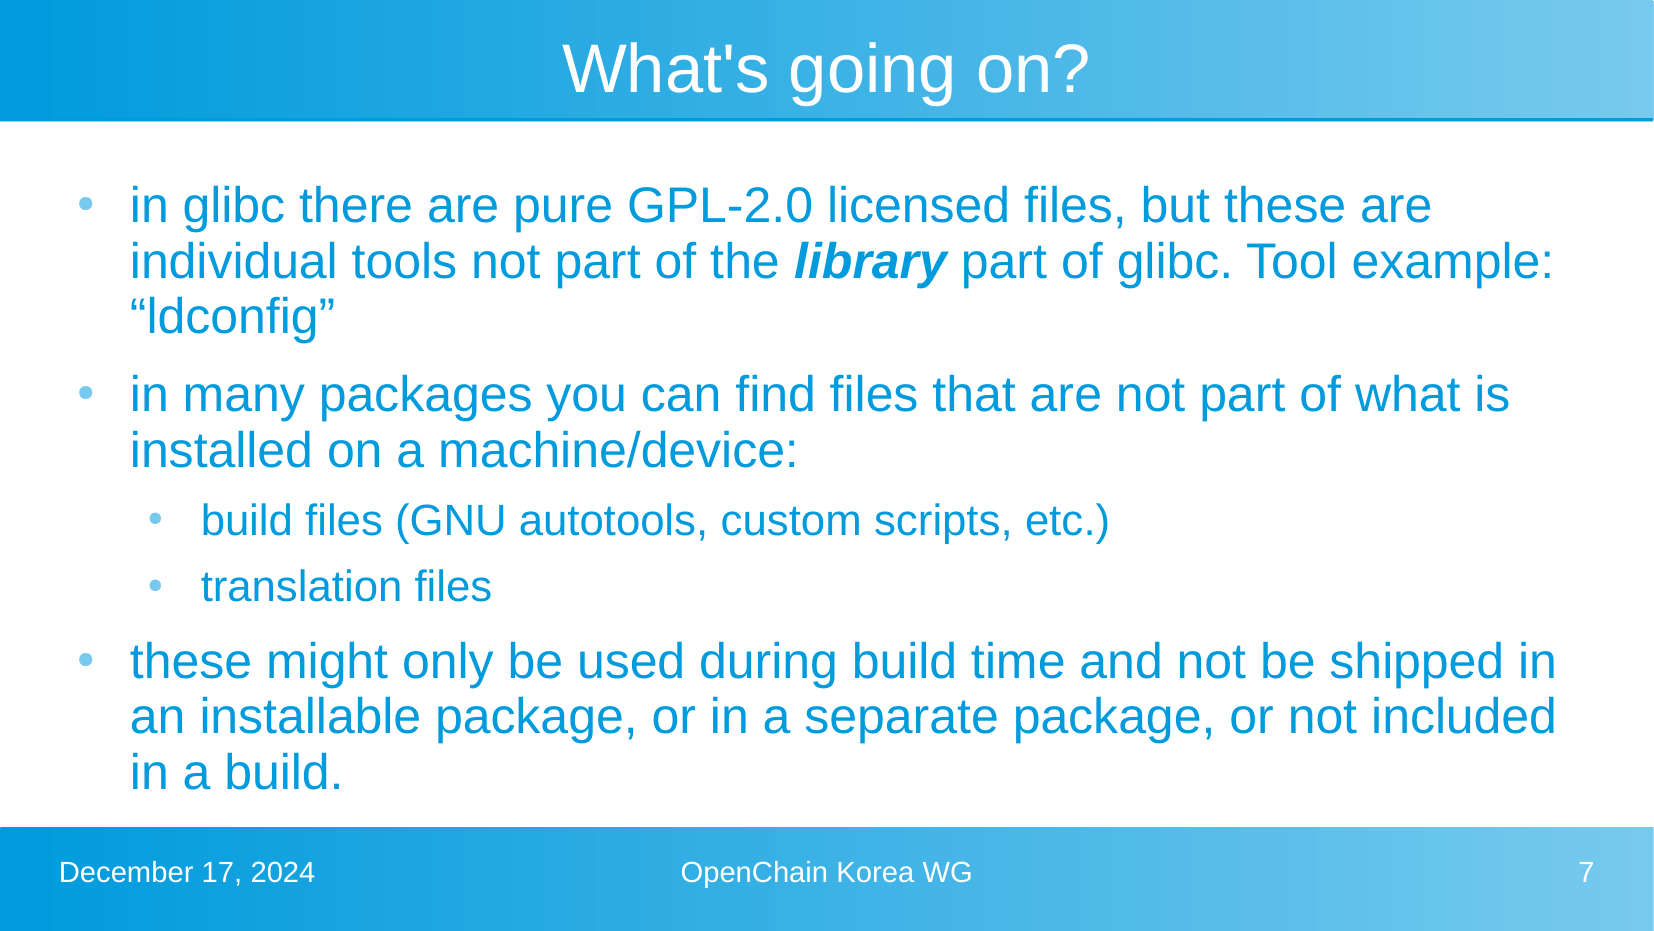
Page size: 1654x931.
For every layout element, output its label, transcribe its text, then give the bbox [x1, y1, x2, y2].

list in glibc there are pure GPL-2.0 licensed files, but these are individual tools not part of the library part of glibc. Tool example: “ldconfig” in many packages you can find files that are not part of what is installed on a machine/device: build files (GNU autotools, custom scripts, etc.) translation files these might only be used during build time and not be shipped in an installable package, or in a separate package, or not included in a build. [59, 177, 1595, 768]
title What's going on? [59, 29, 1595, 108]
